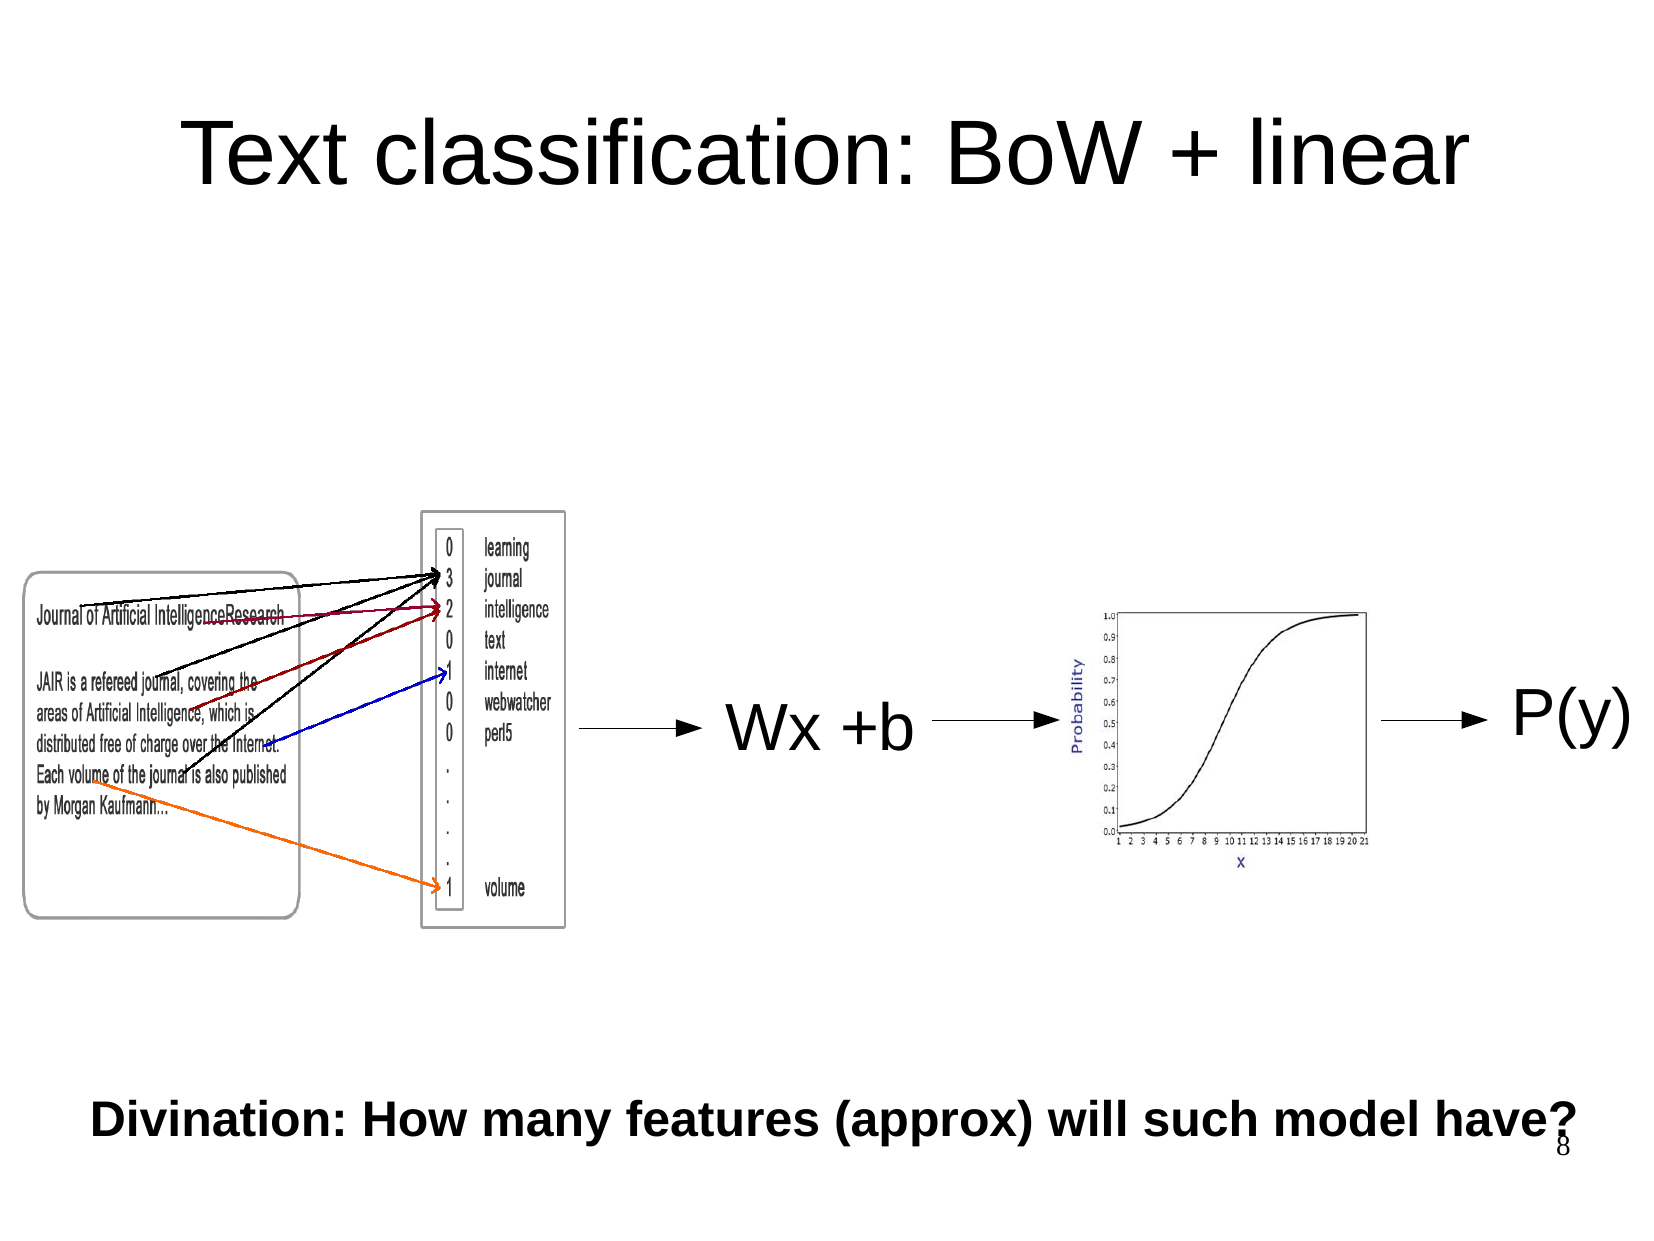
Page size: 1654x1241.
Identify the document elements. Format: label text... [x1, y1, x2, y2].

list Wx +b [654, 690, 994, 835]
picture [1068, 596, 1374, 871]
title Text classification: BoW + linear [82, 49, 1571, 257]
picture [21, 508, 567, 930]
text_box Divination: How many features (approx) will such model have? [75, 1083, 1595, 1156]
text_box P(y) [1440, 675, 1654, 781]
